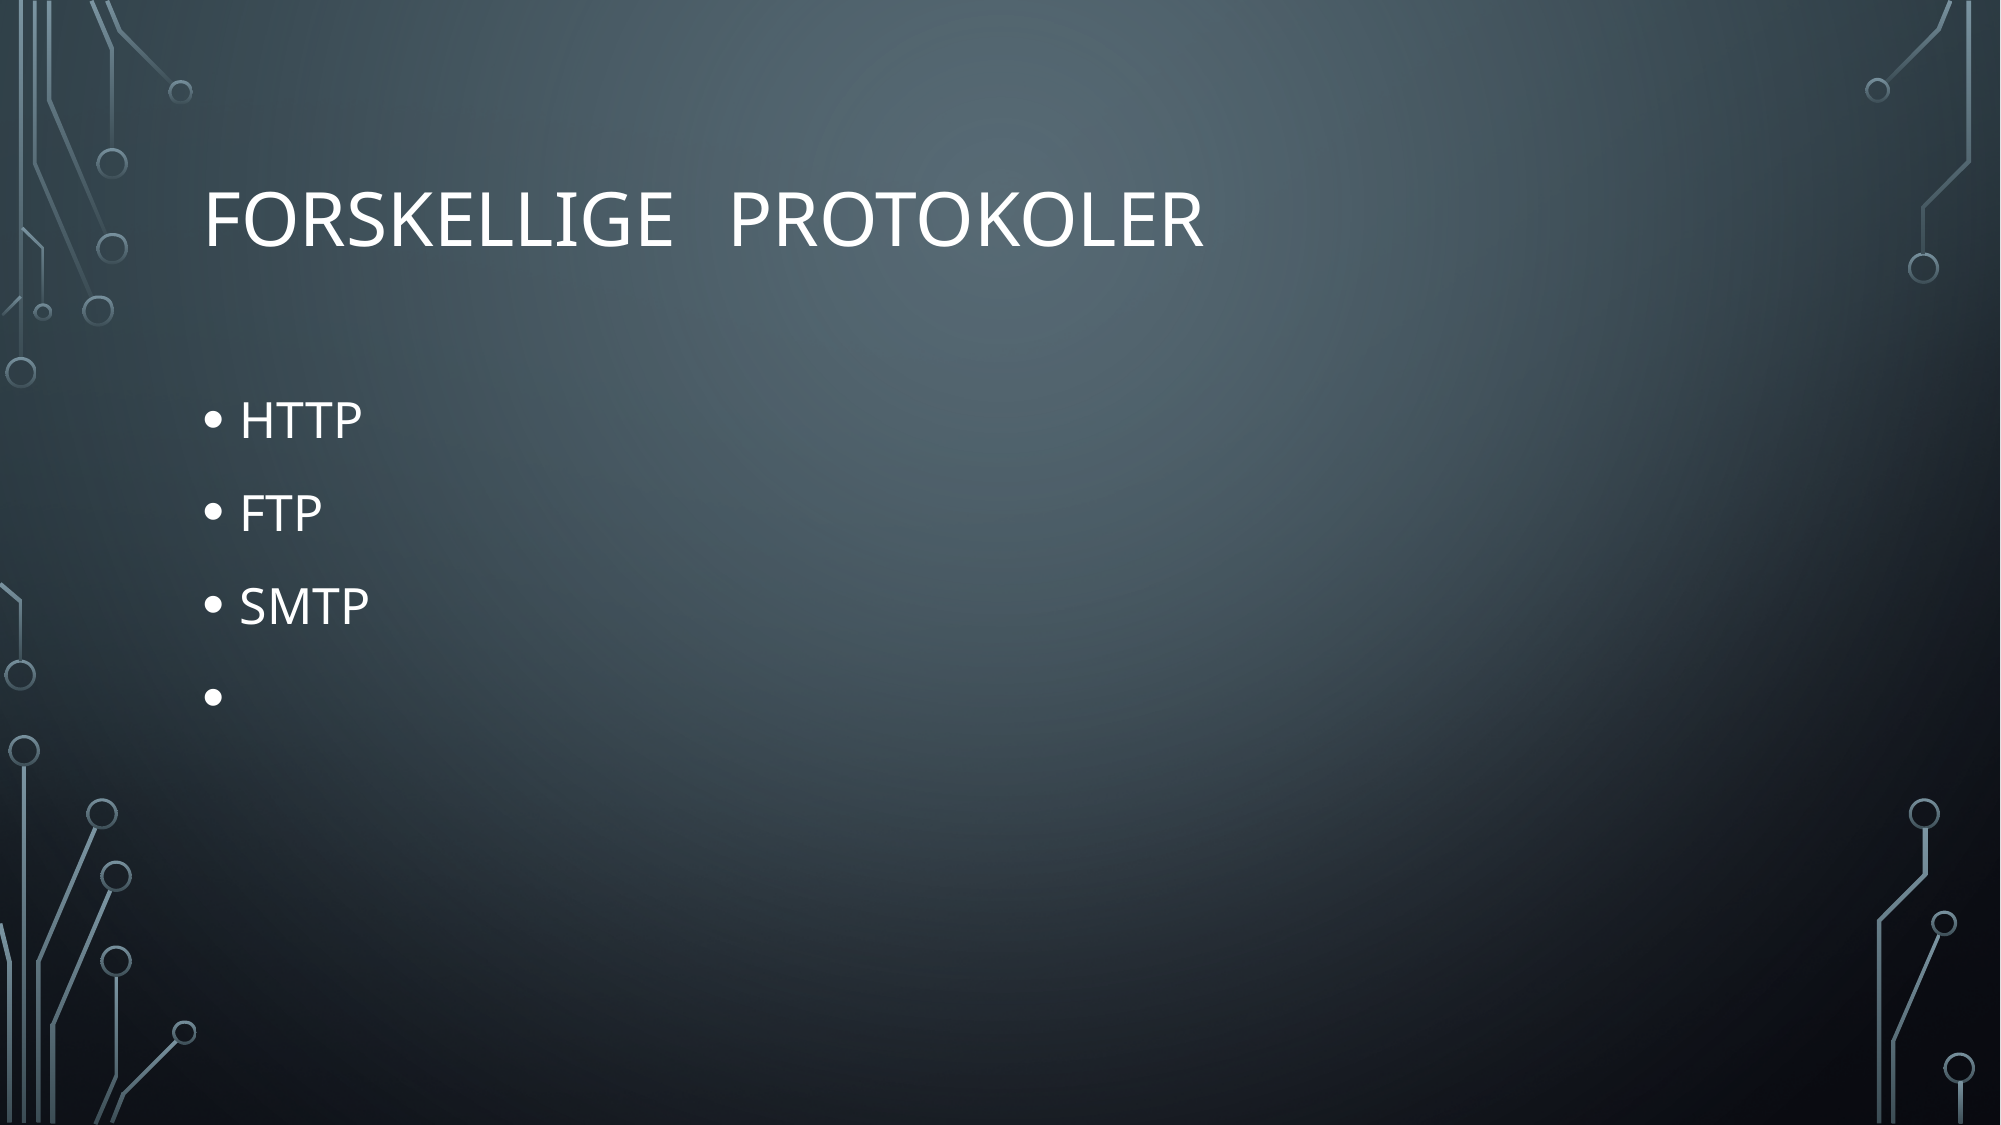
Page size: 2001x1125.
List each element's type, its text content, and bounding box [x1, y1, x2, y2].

title Forskellige PROTOkoler [187, 101, 1813, 344]
list HTTP FTP SMTP [187, 369, 1813, 951]
